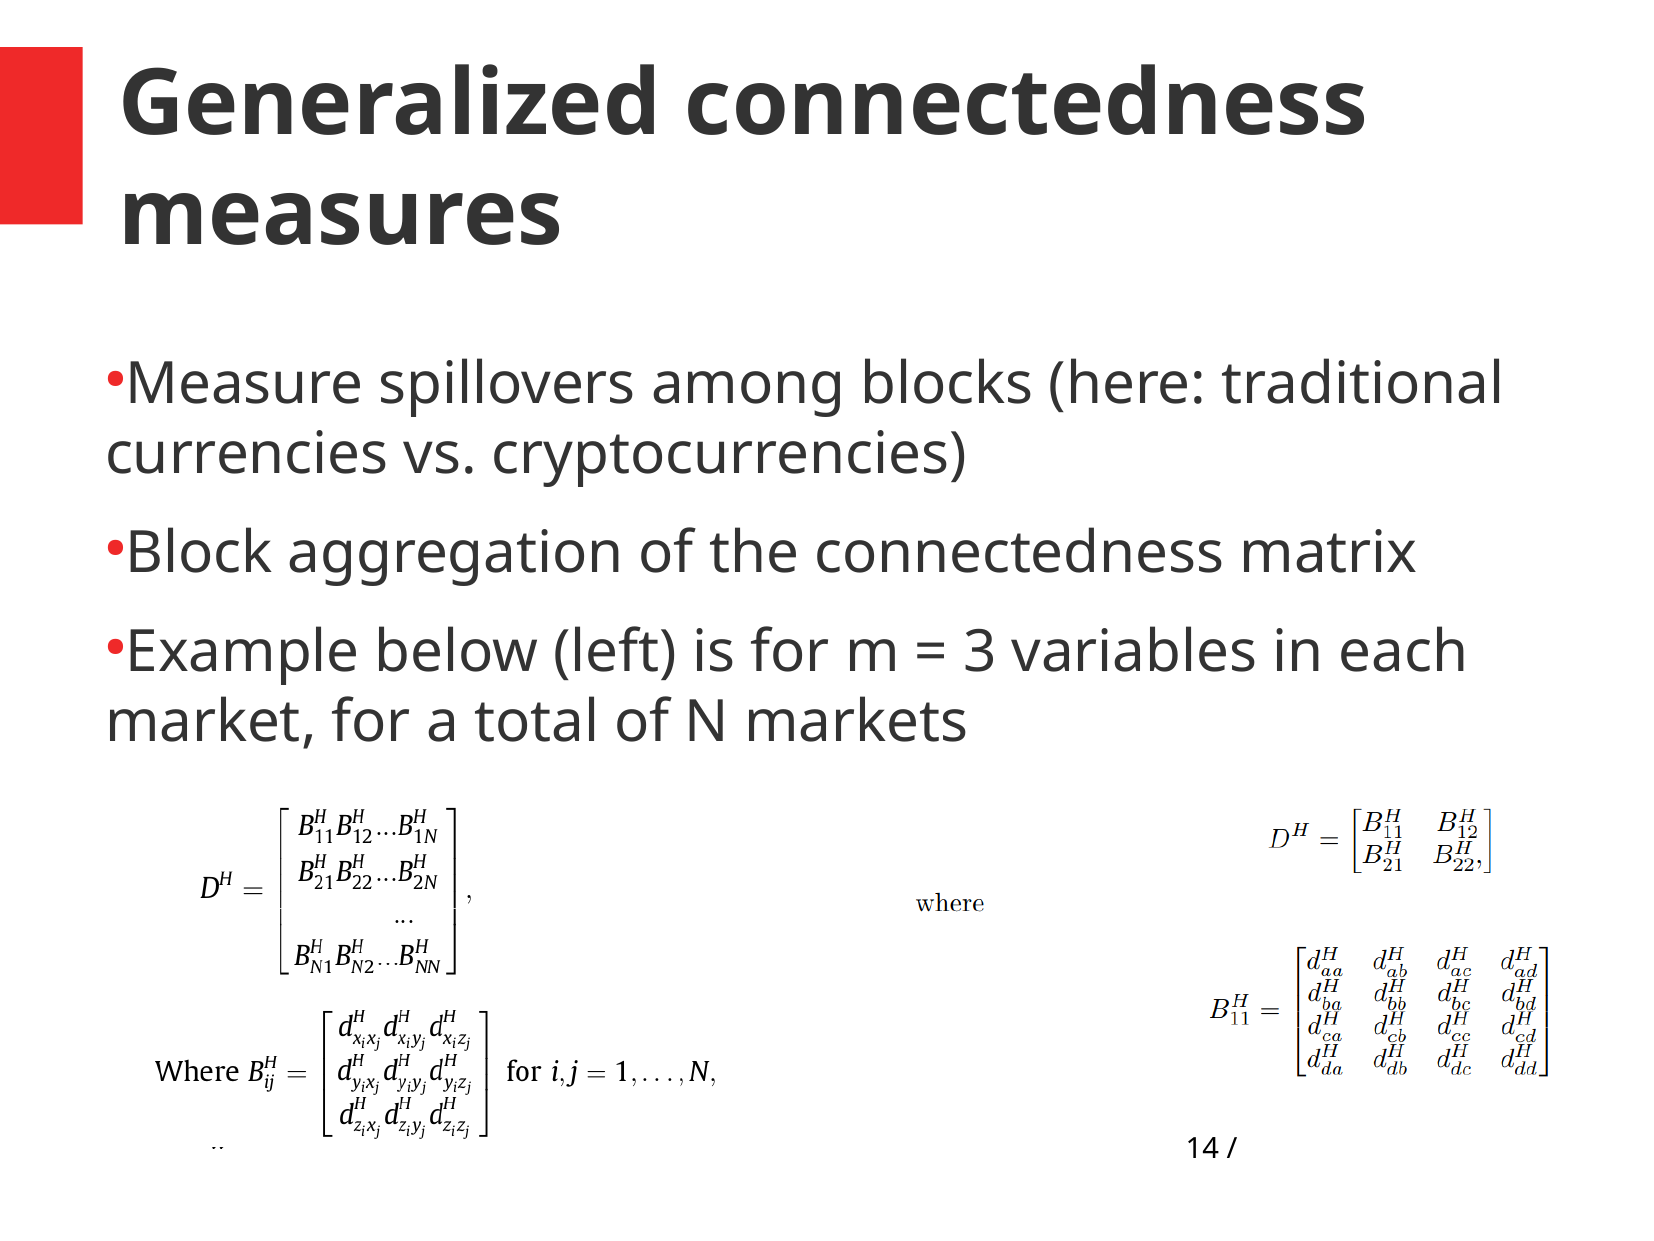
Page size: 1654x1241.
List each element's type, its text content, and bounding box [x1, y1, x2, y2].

picture [120, 779, 721, 1149]
list Measure spillovers among blocks (here: traditional currencies vs. cryptocurrencies) Block aggregation of the connectedness matrix Example below (left) is for m = 3 variables in each market, for a total of N markets [105, 345, 1523, 1065]
picture [893, 759, 1591, 1126]
text_box <number> / [1185, 1129, 1571, 1216]
title Generalized connectedness measures [118, 27, 1571, 278]
